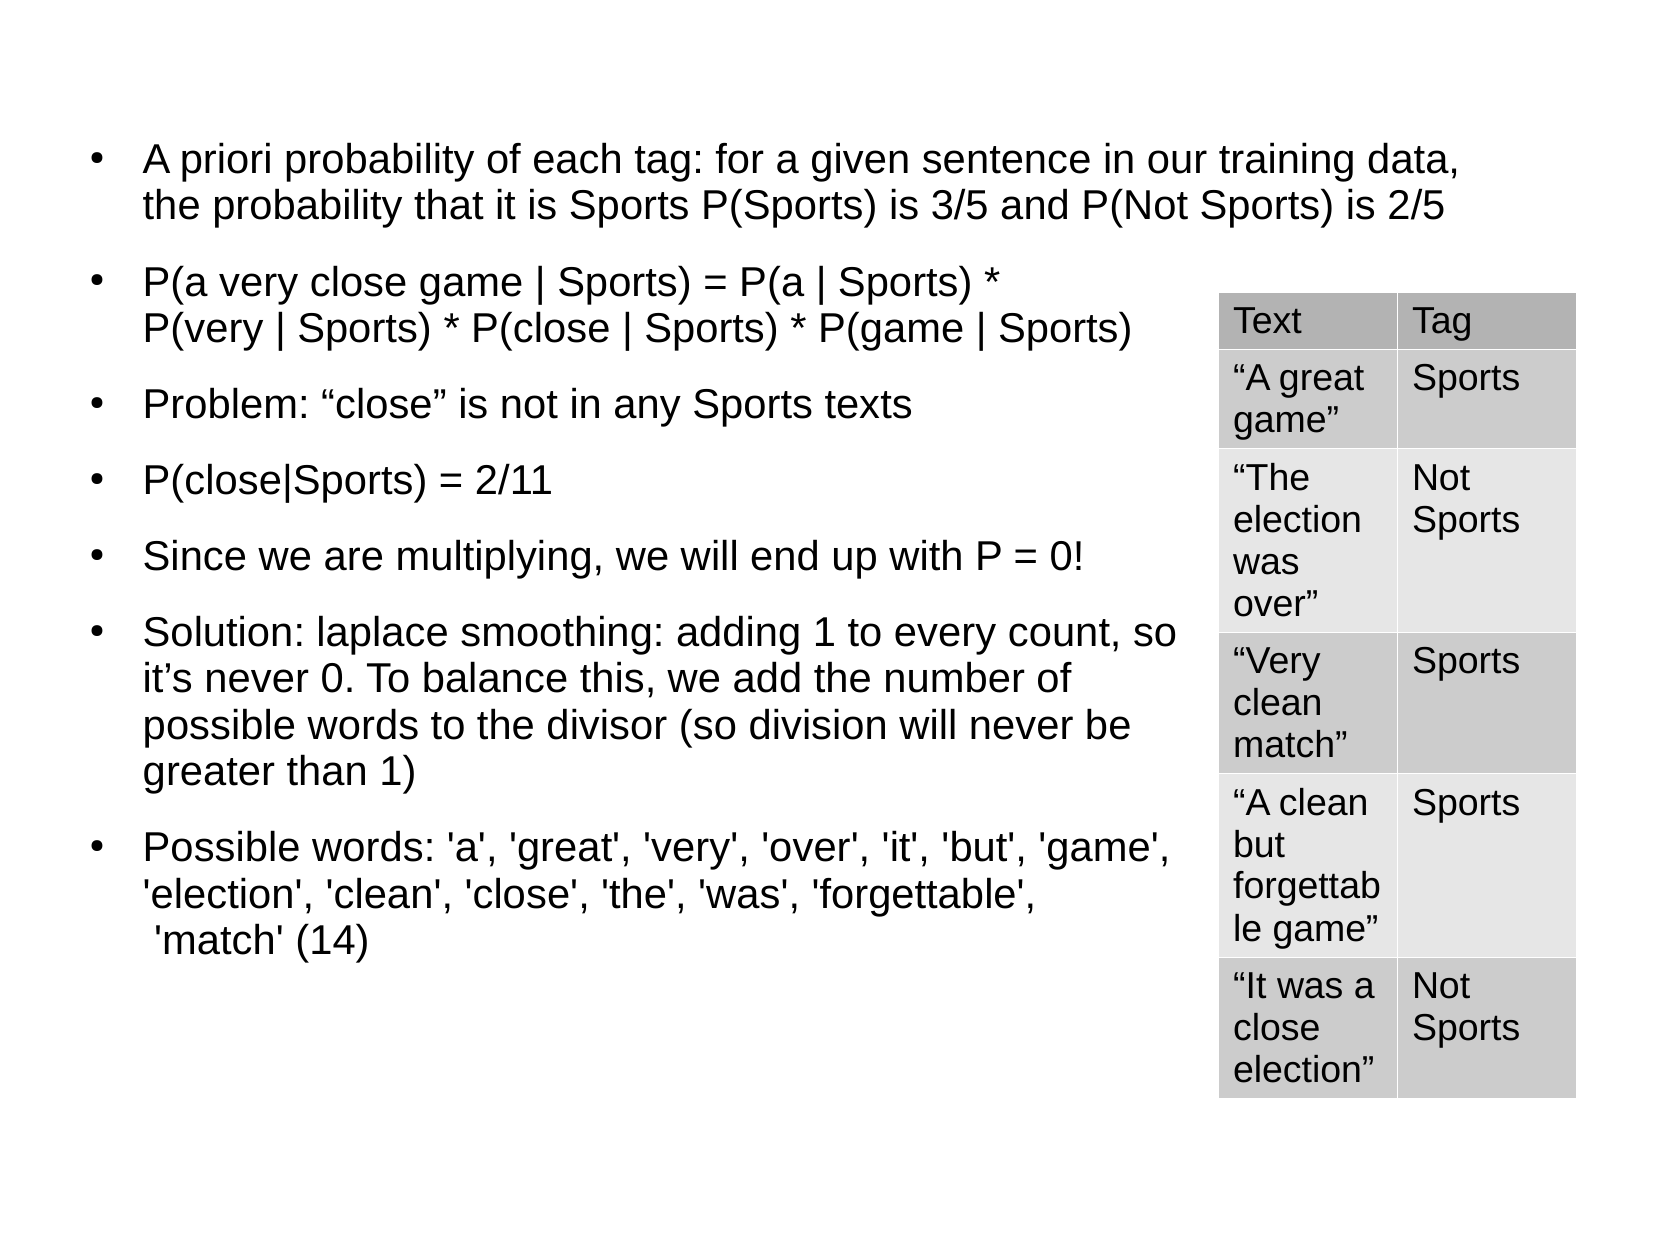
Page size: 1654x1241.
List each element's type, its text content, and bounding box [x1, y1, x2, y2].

table_cell Sports [1398, 633, 1576, 773]
table_header Tag [1398, 293, 1576, 349]
table_cell “A great game” [1219, 350, 1397, 448]
table_cell “A clean but forgettable game” [1219, 774, 1397, 957]
table_cell Sports [1398, 774, 1576, 957]
table_cell Not Sports [1398, 449, 1576, 632]
table_cell “Very clean match” [1219, 633, 1397, 773]
table_cell Sports [1398, 350, 1576, 448]
table_cell Not Sports [1398, 958, 1576, 1098]
list A priori probability of each tag: for a given sentence in our training data, the probability that it is Sports P(Sports) is 3/5 and P(Not Sports) is 2/5 P(a very close game | Sports) = P(a | Sports) * P(very | Sports) * P(close | Sports) * P(game | Sports) Problem: “close” is not in any Sports texts P(close|Sports) = 2/11 Since we are multiplying, we will end up with P = 0! Solution: laplace smoothing: adding 1 to every count, so it’s never 0. To balance this, we add the number of possible words to the divisor (so division will never be greater than 1) Possible words: 'a', 'great', 'very', 'over', 'it', 'but', 'game', 'election', 'clean', 'close', 'the', 'was', 'forgettable', 'match' (14) [71, 135, 1561, 1126]
table_header Text [1219, 293, 1397, 349]
table_cell “The election was over” [1219, 449, 1397, 632]
table_cell “It was a close election” [1219, 958, 1397, 1098]
